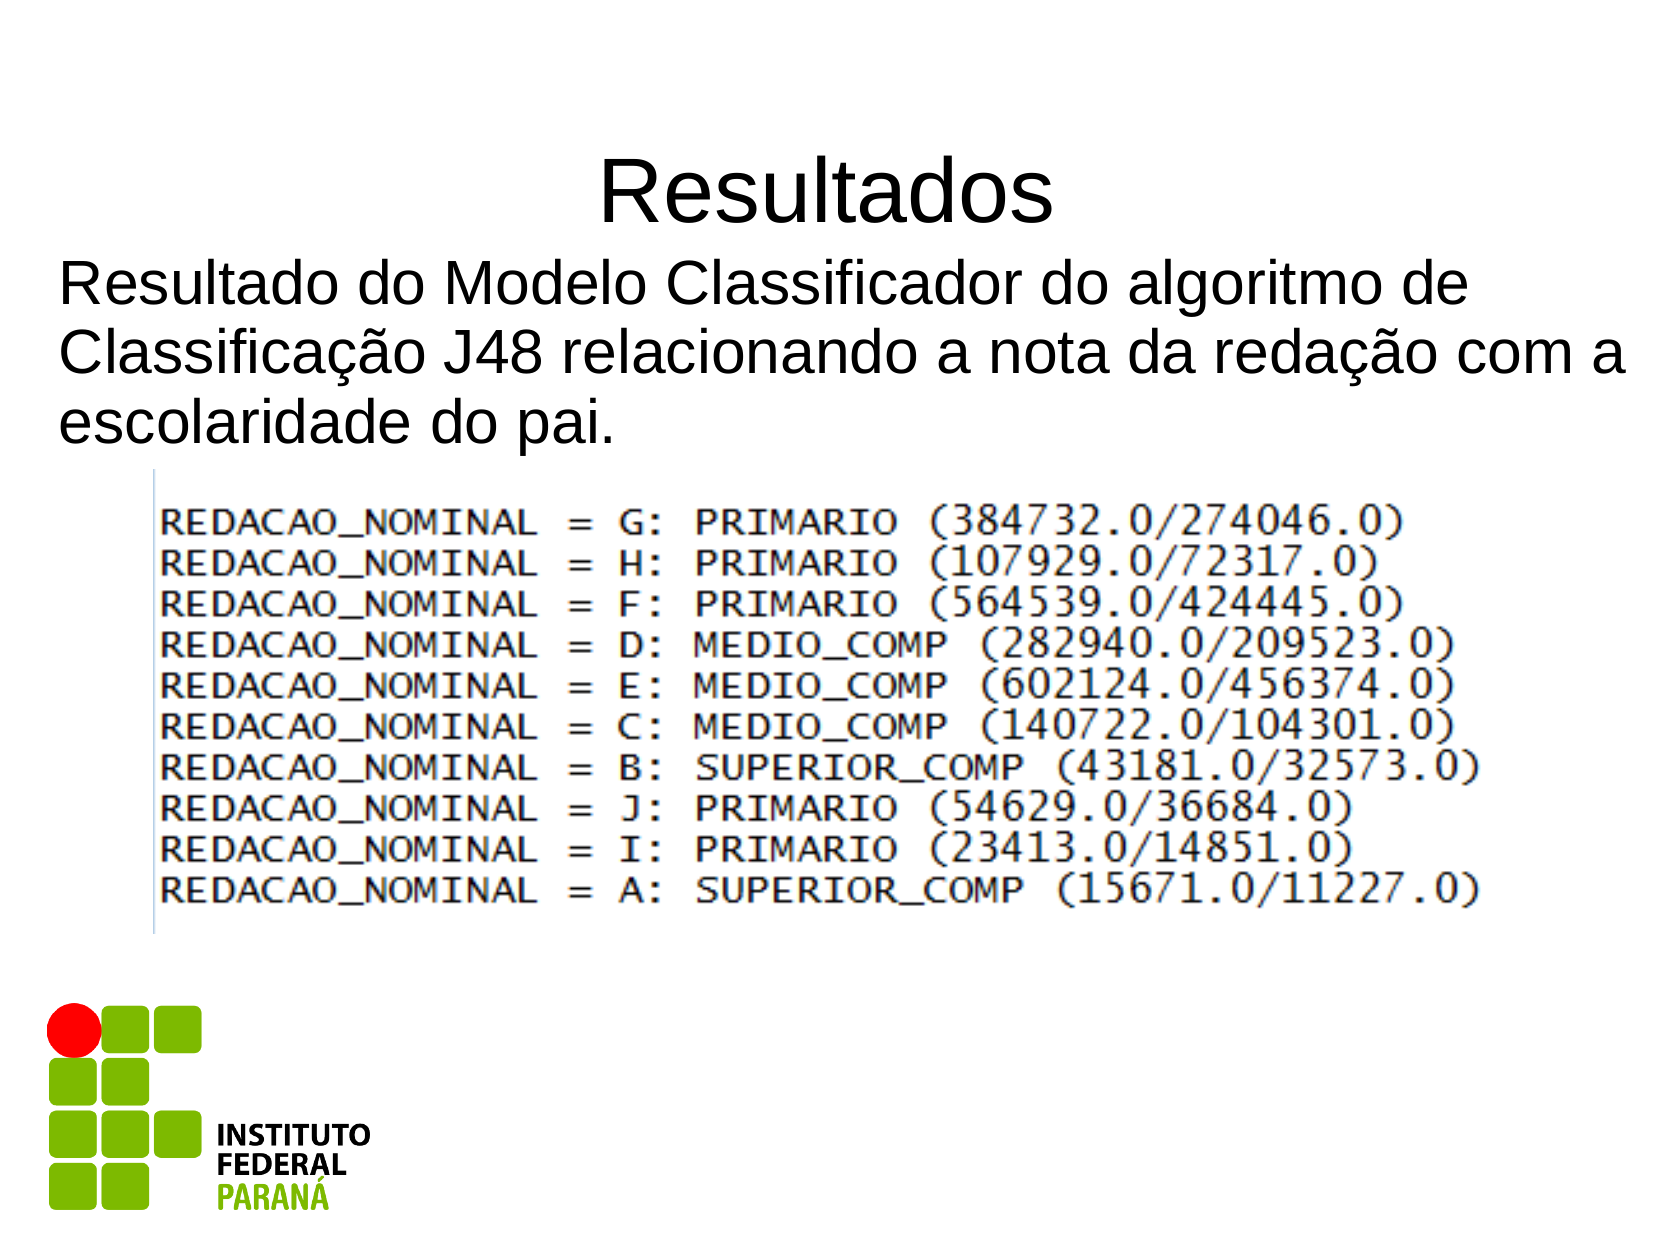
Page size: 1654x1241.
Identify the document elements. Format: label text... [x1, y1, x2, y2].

subtitle Resultado do Modelo Classificador do algoritmo de Classificação J48 relacionando a nota da redação com a escolaridade do pai. [59, 247, 1642, 550]
picture [153, 469, 1524, 934]
picture [47, 1003, 370, 1211]
title Resultados [82, 87, 1571, 295]
